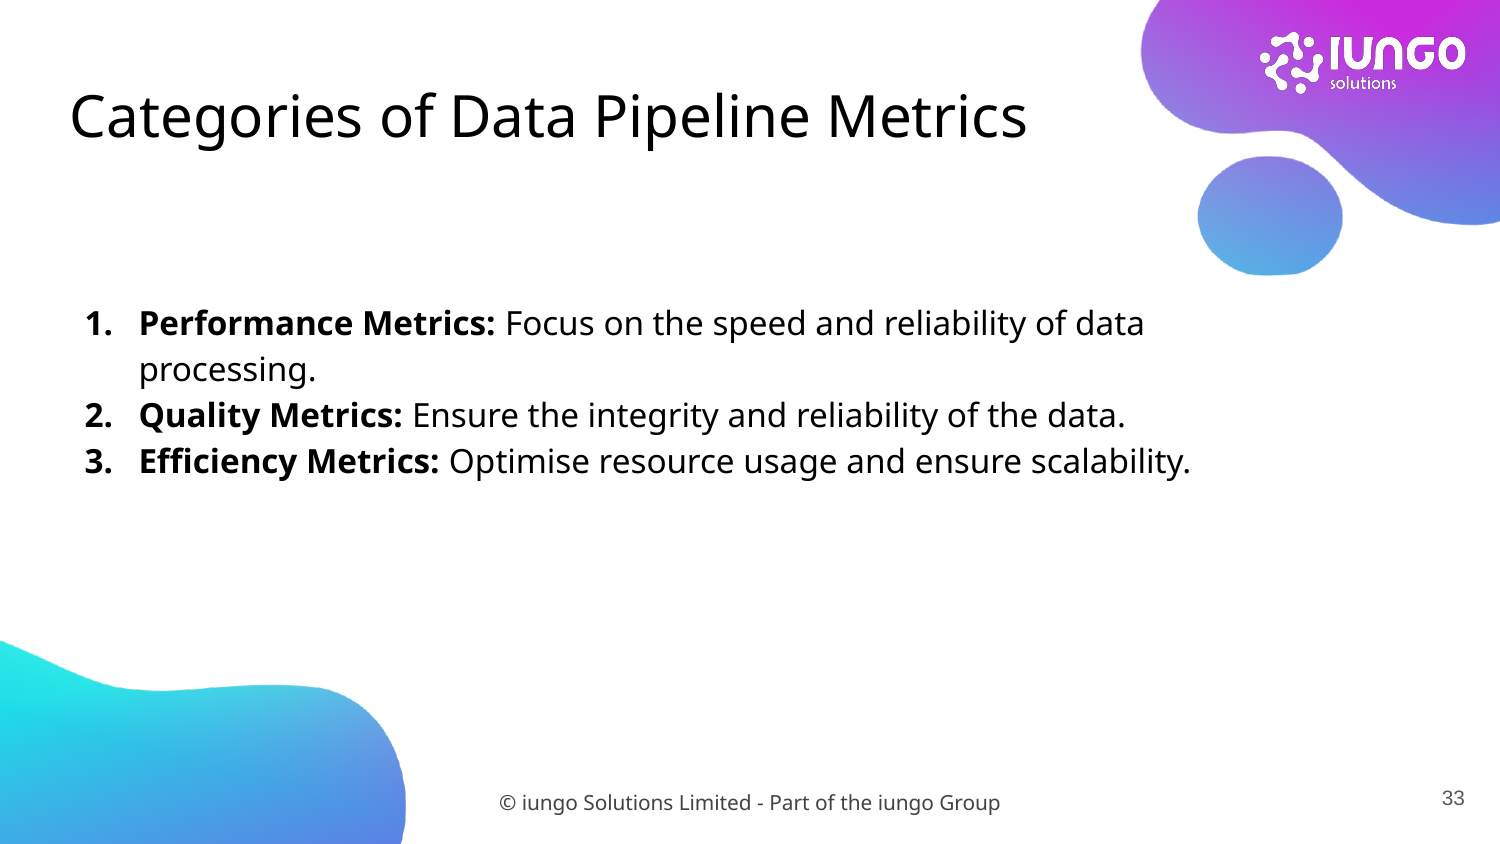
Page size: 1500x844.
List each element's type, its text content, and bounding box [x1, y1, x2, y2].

picture [0, 0, 1500, 844]
title Categories of Data Pipeline Metrics [54, 53, 1127, 148]
list Performance Metrics: Focus on the speed and reliability of data processing. Quality Metrics: Ensure the integrity and reliability of the data. Efficiency Metrics: Optimise resource usage and ensure scalability. [48, 281, 1343, 765]
slide_number <number> [1389, 764, 1480, 830]
